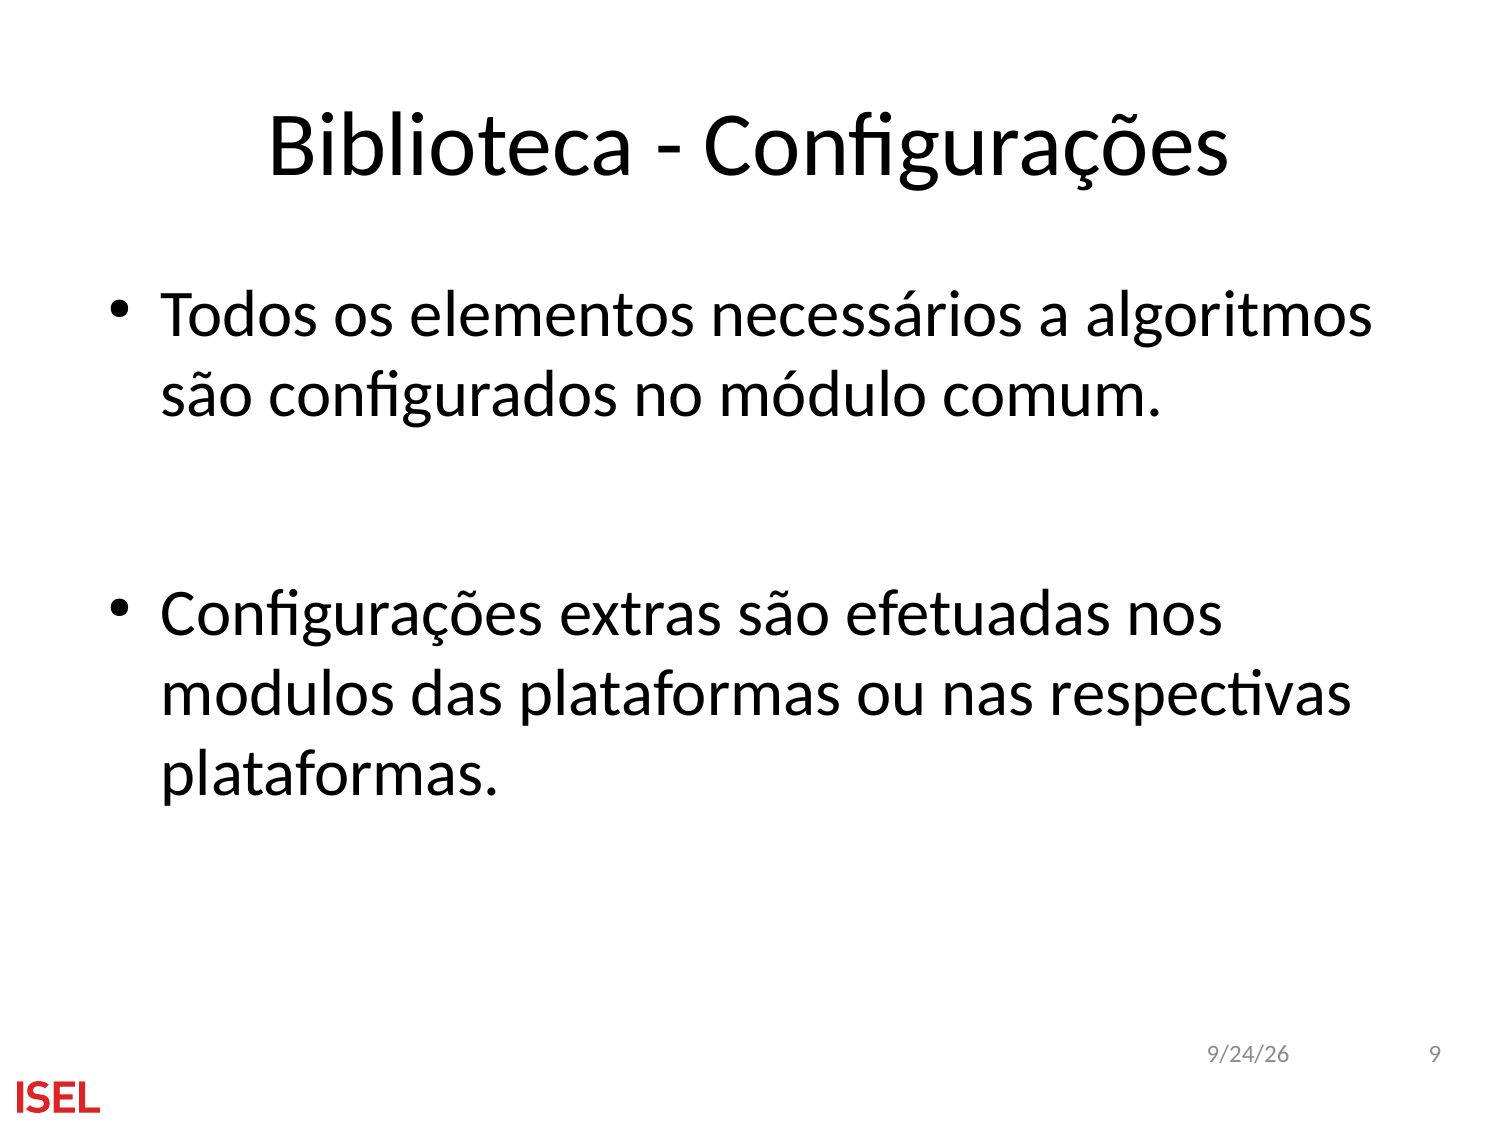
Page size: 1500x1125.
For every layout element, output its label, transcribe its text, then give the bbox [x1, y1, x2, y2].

title Biblioteca - Configurações [75, 45, 1425, 233]
list Todos os elementos necessários a algoritmos são configurados no módulo comum. Configurações extras são efetuadas nos modulos das plataformas ou nas respectivas plataformas. [75, 262, 1425, 1005]
slide_number <número> [1347, 1033, 1457, 1071]
slide_number 9/29/14 [1191, 1033, 1340, 1071]
picture [17, 1081, 100, 1113]
